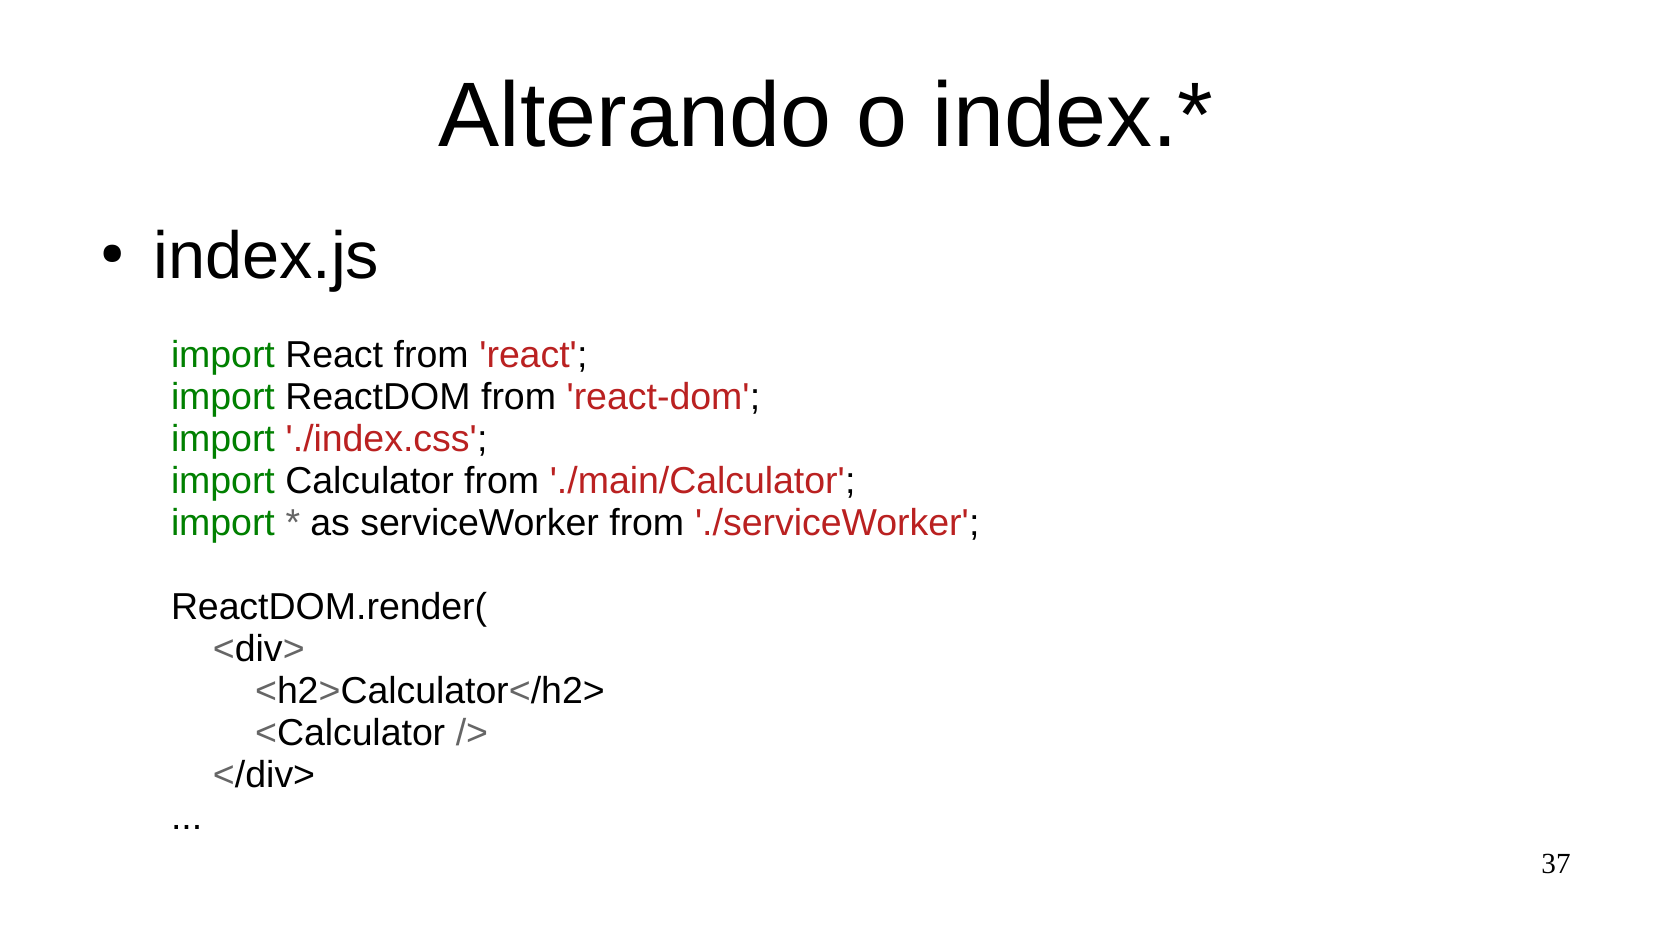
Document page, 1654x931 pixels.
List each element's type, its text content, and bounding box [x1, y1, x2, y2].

title Alterando o index.* [82, 37, 1571, 193]
text_box import React from 'react'; import ReactDOM from 'react-dom'; import './index.css'; import Calculator from './main/Calculator'; import * as serviceWorker from './serviceWorker'; ReactDOM.render( <div> <h2>Calculator</h2> <Calculator /> </div> ... [156, 326, 1099, 845]
list index.js [82, 217, 1571, 758]
